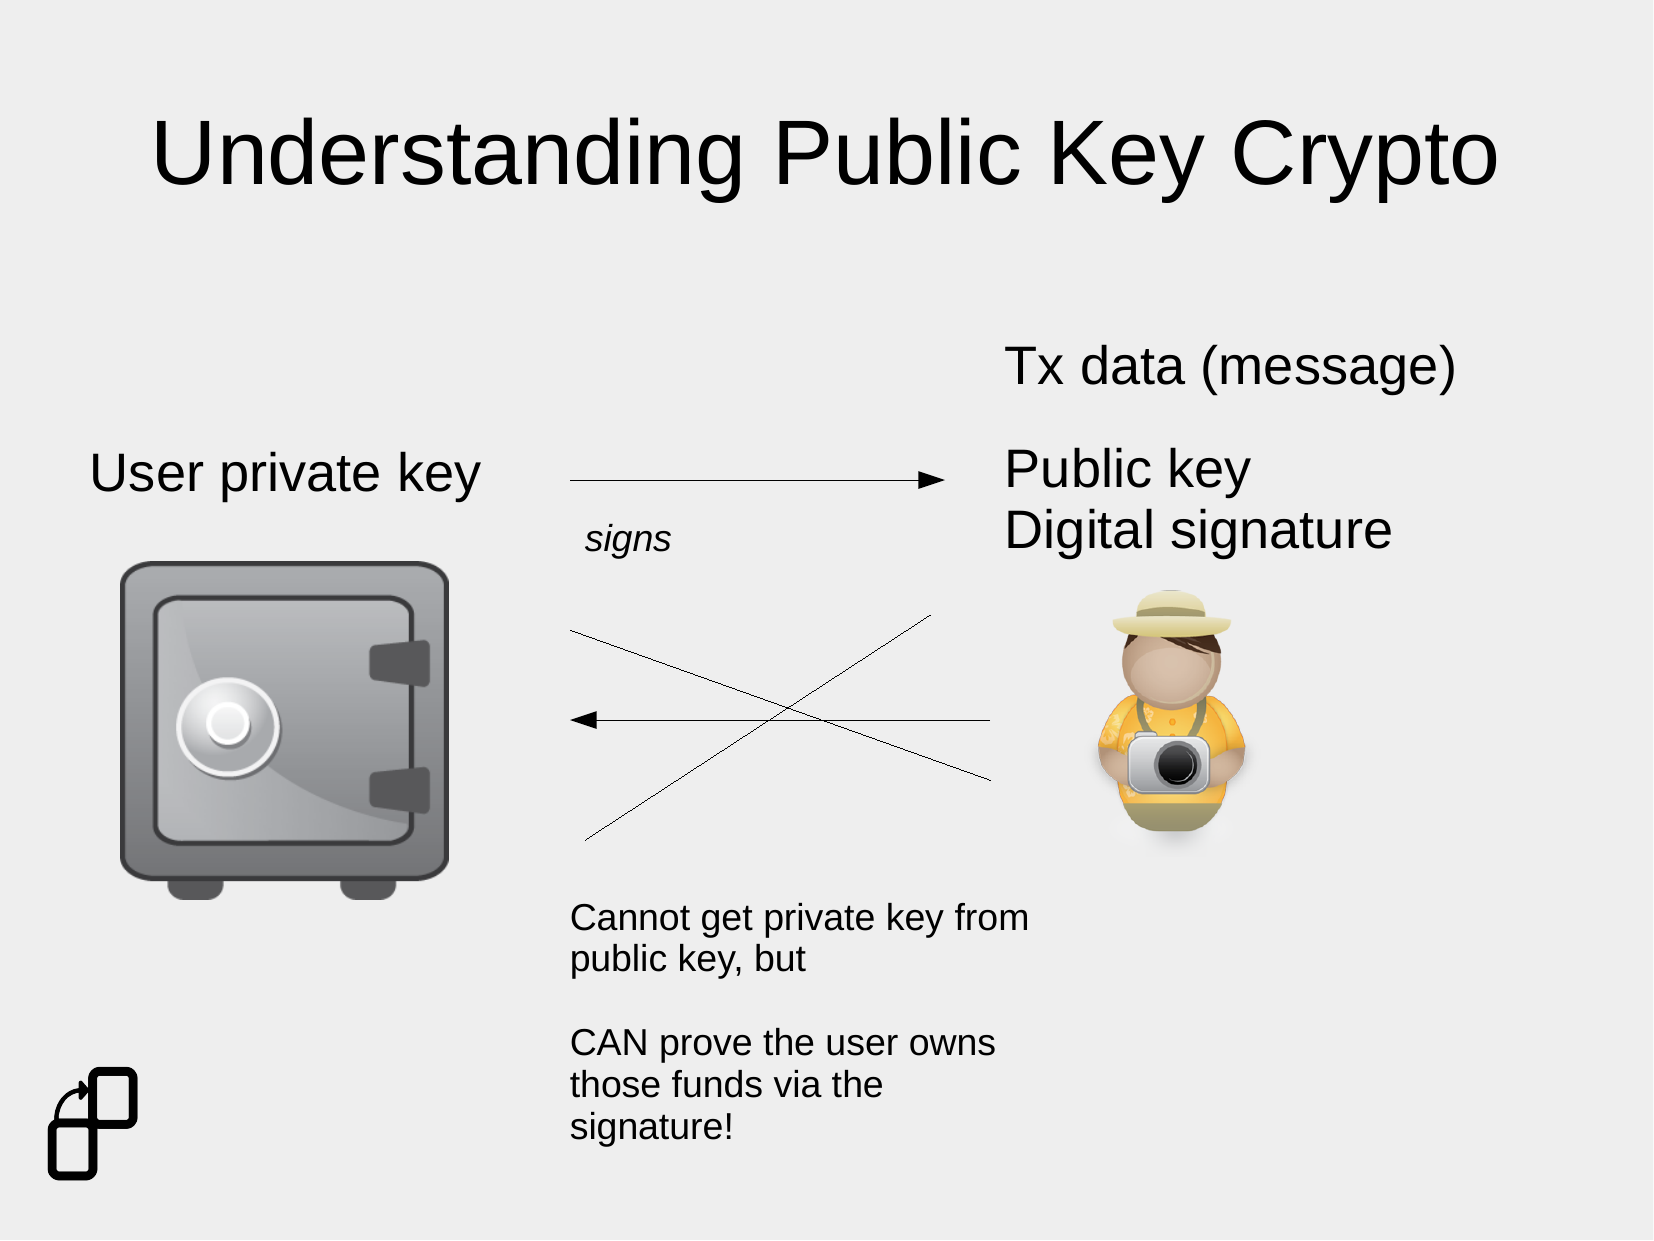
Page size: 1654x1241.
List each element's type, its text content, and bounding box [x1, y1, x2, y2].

picture [30, 1062, 153, 1186]
text_box Cannot get private key from public key, but CAN prove the user owns those funds via the signature! [555, 888, 1066, 1156]
text_box signs [570, 510, 946, 567]
text_box Tx data (message) Public key Digital signature [990, 328, 1486, 946]
title Understanding Public Key Crypto [82, 49, 1571, 257]
picture [1069, 569, 1276, 857]
picture [120, 561, 449, 901]
text_box User private key [75, 435, 571, 889]
